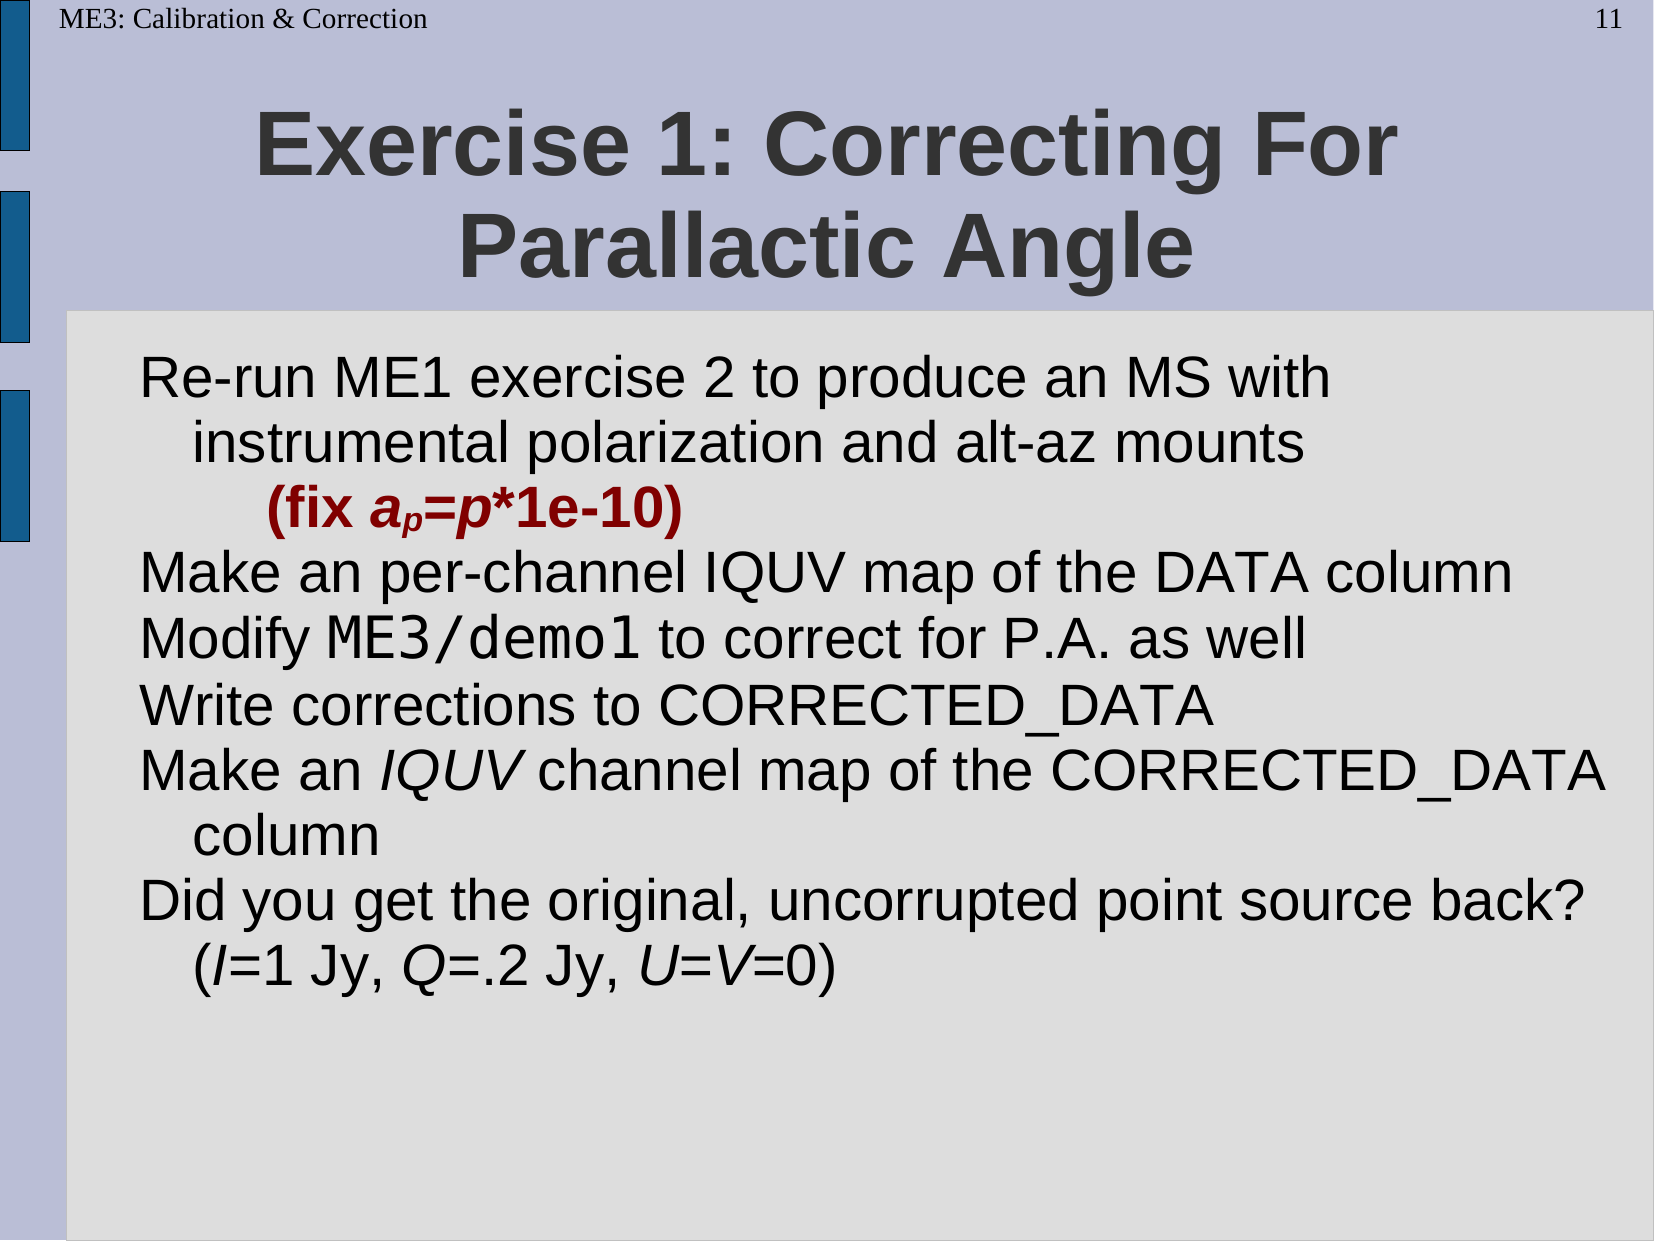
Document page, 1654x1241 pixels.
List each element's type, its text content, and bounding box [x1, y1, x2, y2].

title Exercise 1: Correcting For Parallactic Angle [121, 87, 1534, 302]
list Re-run ME1 exercise 2 to produce an MS with instrumental polarization and alt-az mounts (fix ap=p*1e-10) Make an per-channel IQUV map of the DATA column Modify ME3/demo1 to correct for P.A. as well Write corrections to CORRECTED_DATA Make an IQUV channel map of the CORRECTED_DATA column Did you get the original, uncorrupted point source back? (I=1 Jy, Q=.2 Jy, U=V=0) [121, 344, 1625, 1112]
